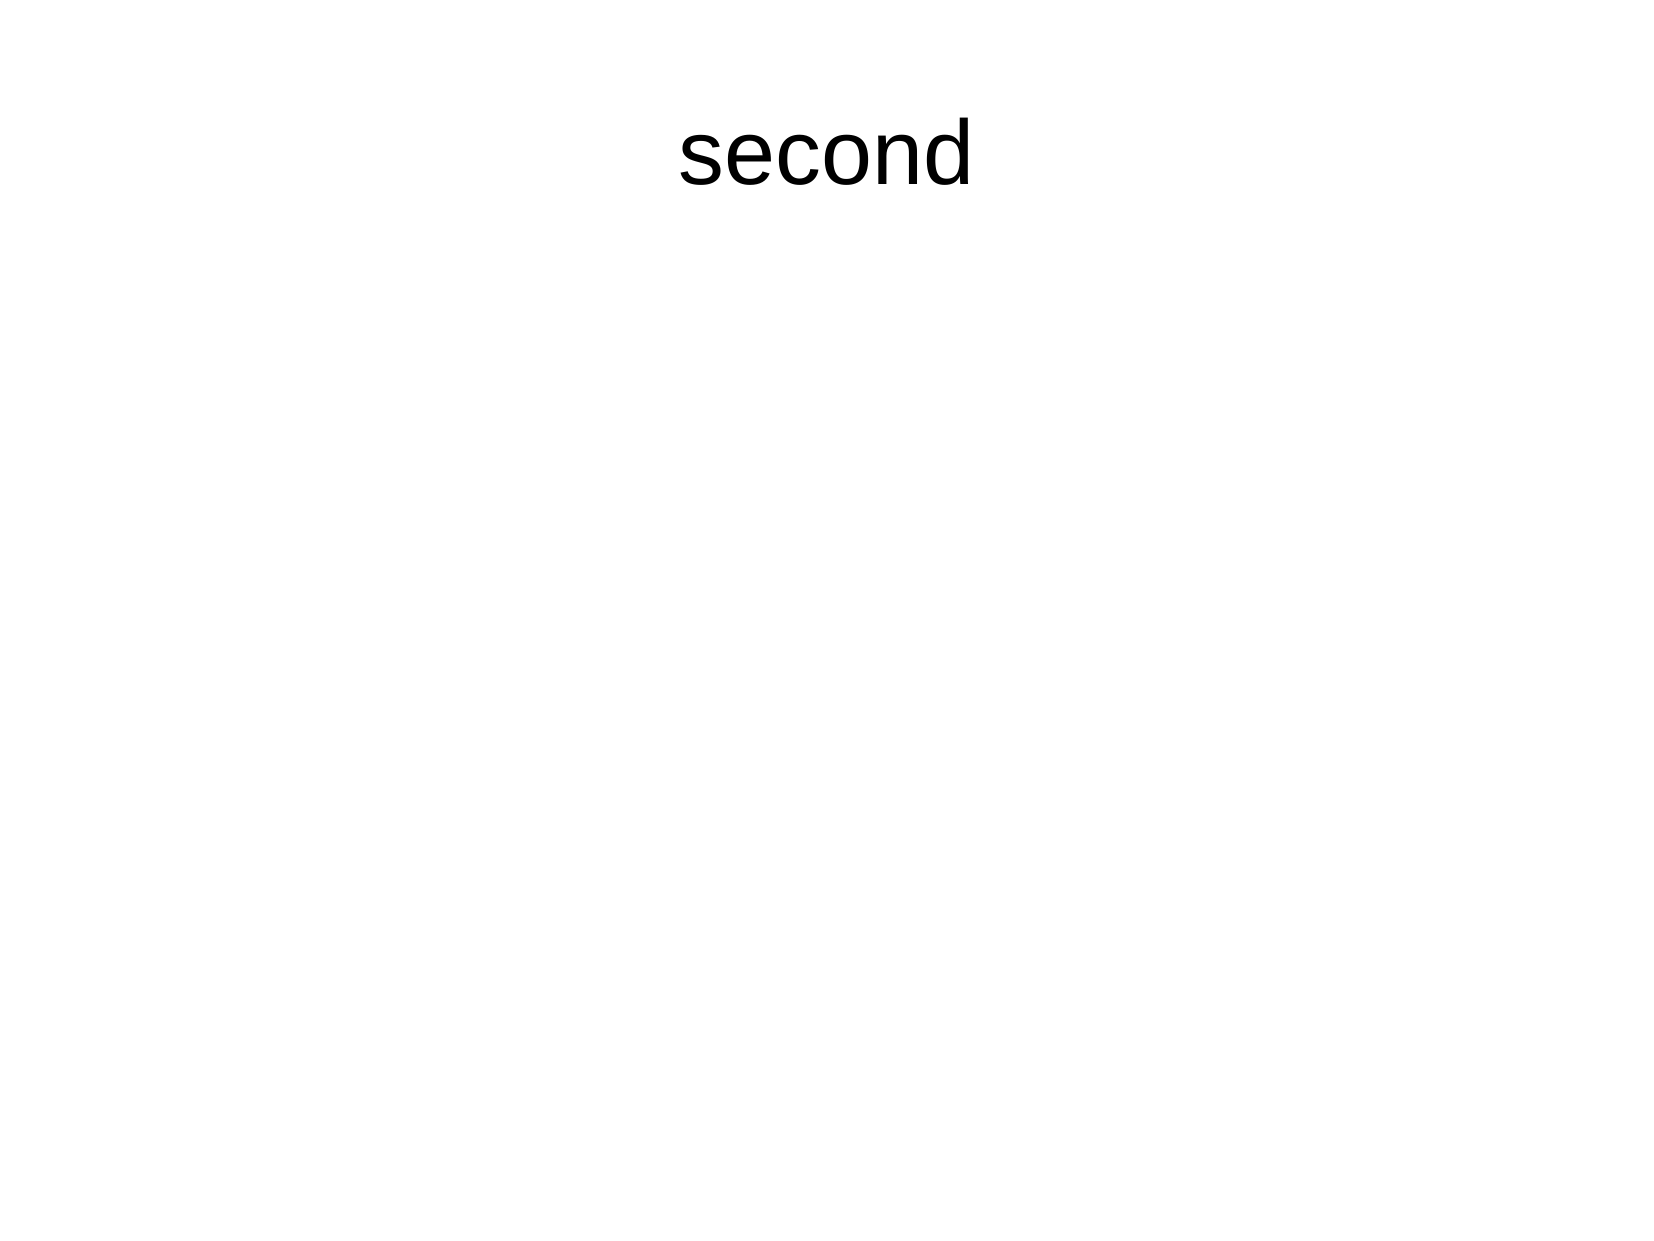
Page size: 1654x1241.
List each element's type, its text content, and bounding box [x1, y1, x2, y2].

title second [82, 49, 1571, 257]
